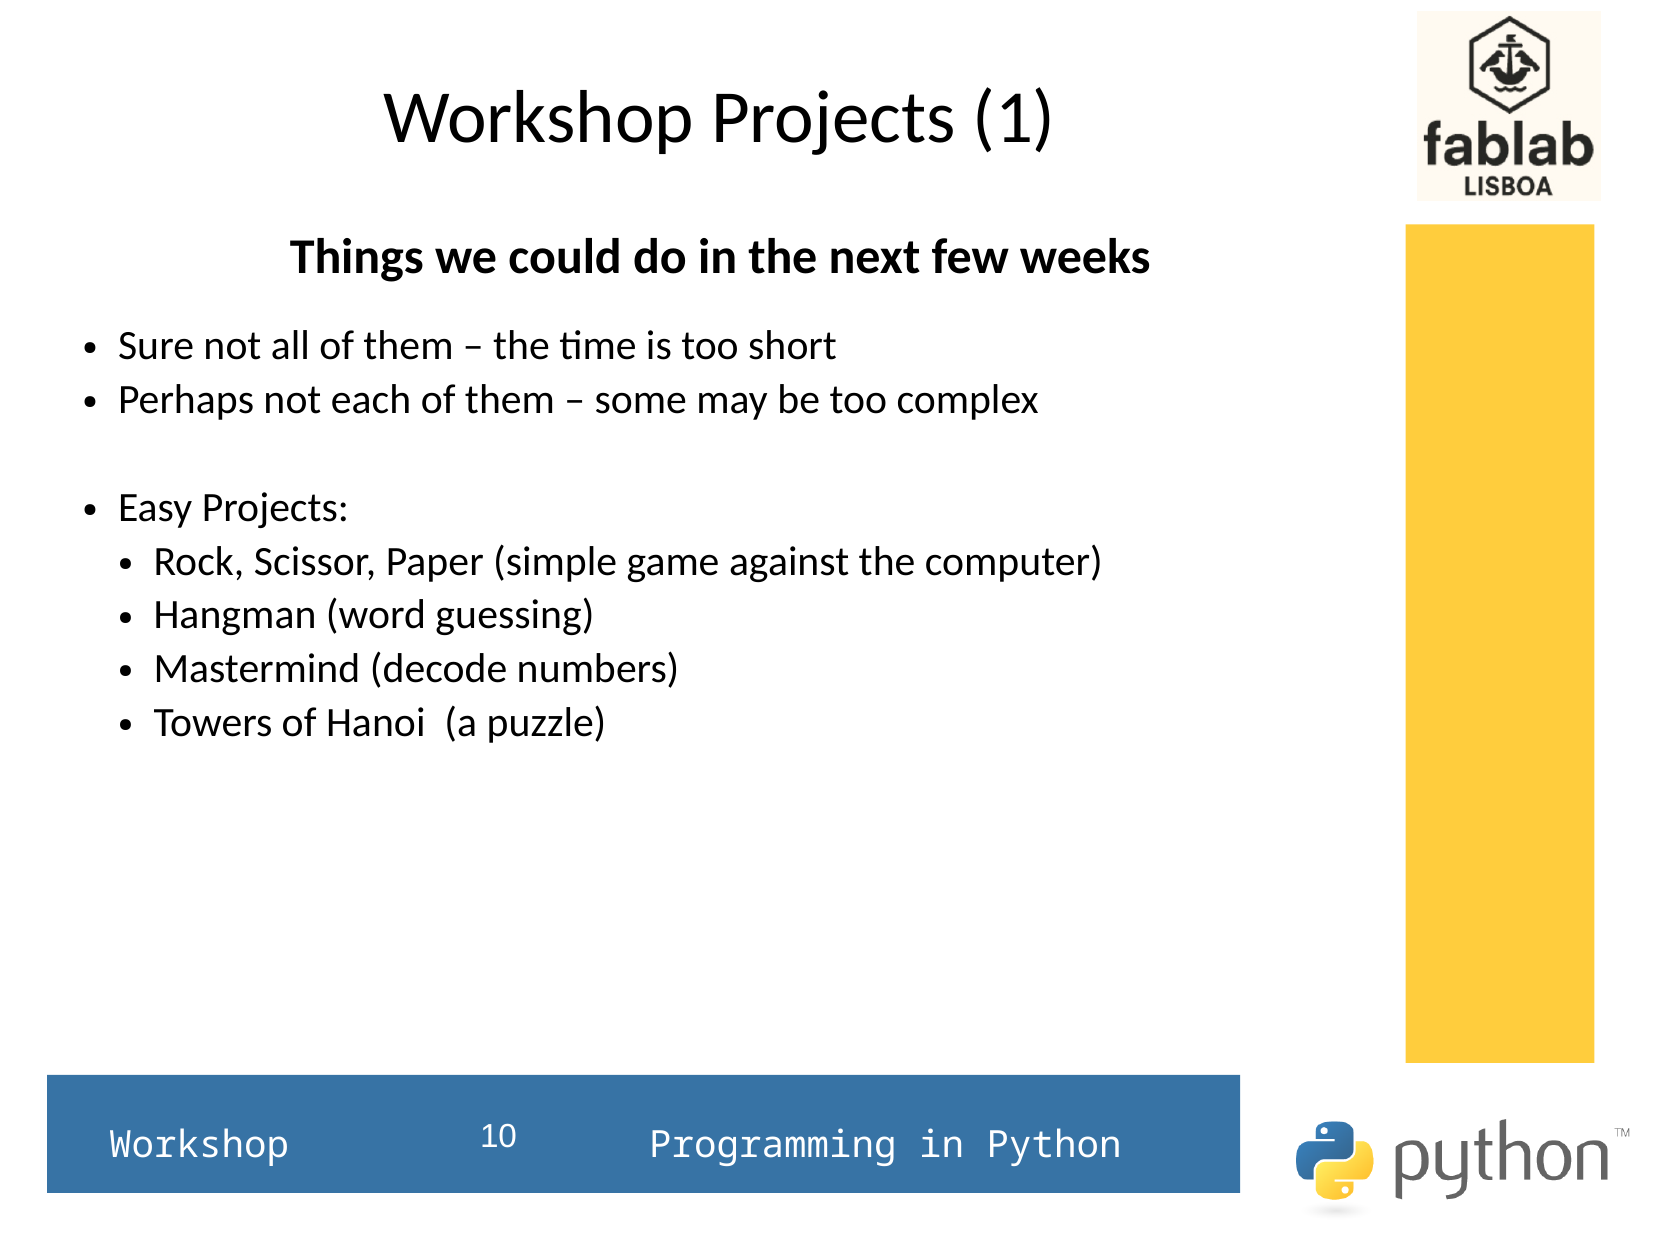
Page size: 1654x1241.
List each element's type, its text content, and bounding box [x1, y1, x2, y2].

text_box [47, 1074, 1241, 1193]
subtitle Things we could do in the next few weeks Sure not all of them – the time is too short Perhaps not each of them – some may be too complex Easy Projects: Rock, Scissor, Paper (simple game against the computer) Hangman (word guessing) Mastermind (decode numbers) Towers of Hanoi (a puzzle) [82, 236, 1359, 1034]
picture [1417, 11, 1601, 201]
title Workshop Projects (1) [82, 49, 1358, 198]
text_box [1405, 224, 1595, 1063]
picture [1240, 1098, 1654, 1241]
text_box Workshop Programming in Python [94, 1110, 1182, 1213]
